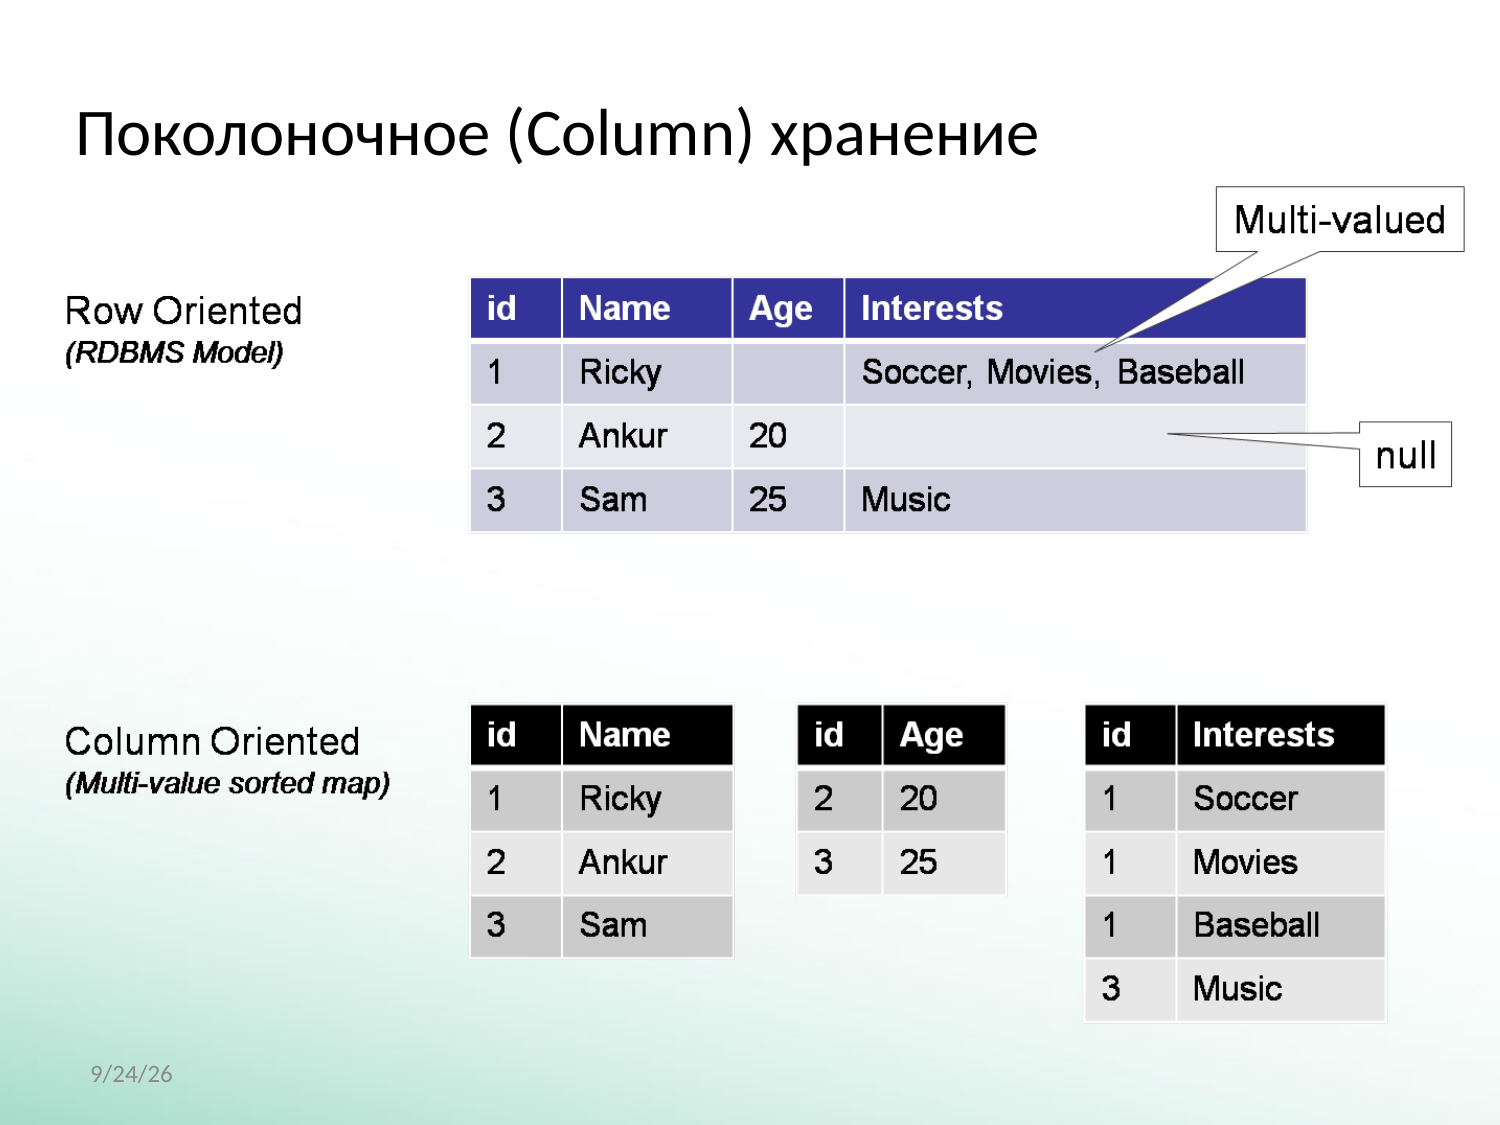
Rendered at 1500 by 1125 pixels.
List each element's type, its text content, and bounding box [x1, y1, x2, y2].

title Поколоночное (Column) хранение [75, 45, 1425, 181]
picture [0, 0, 1500, 1125]
